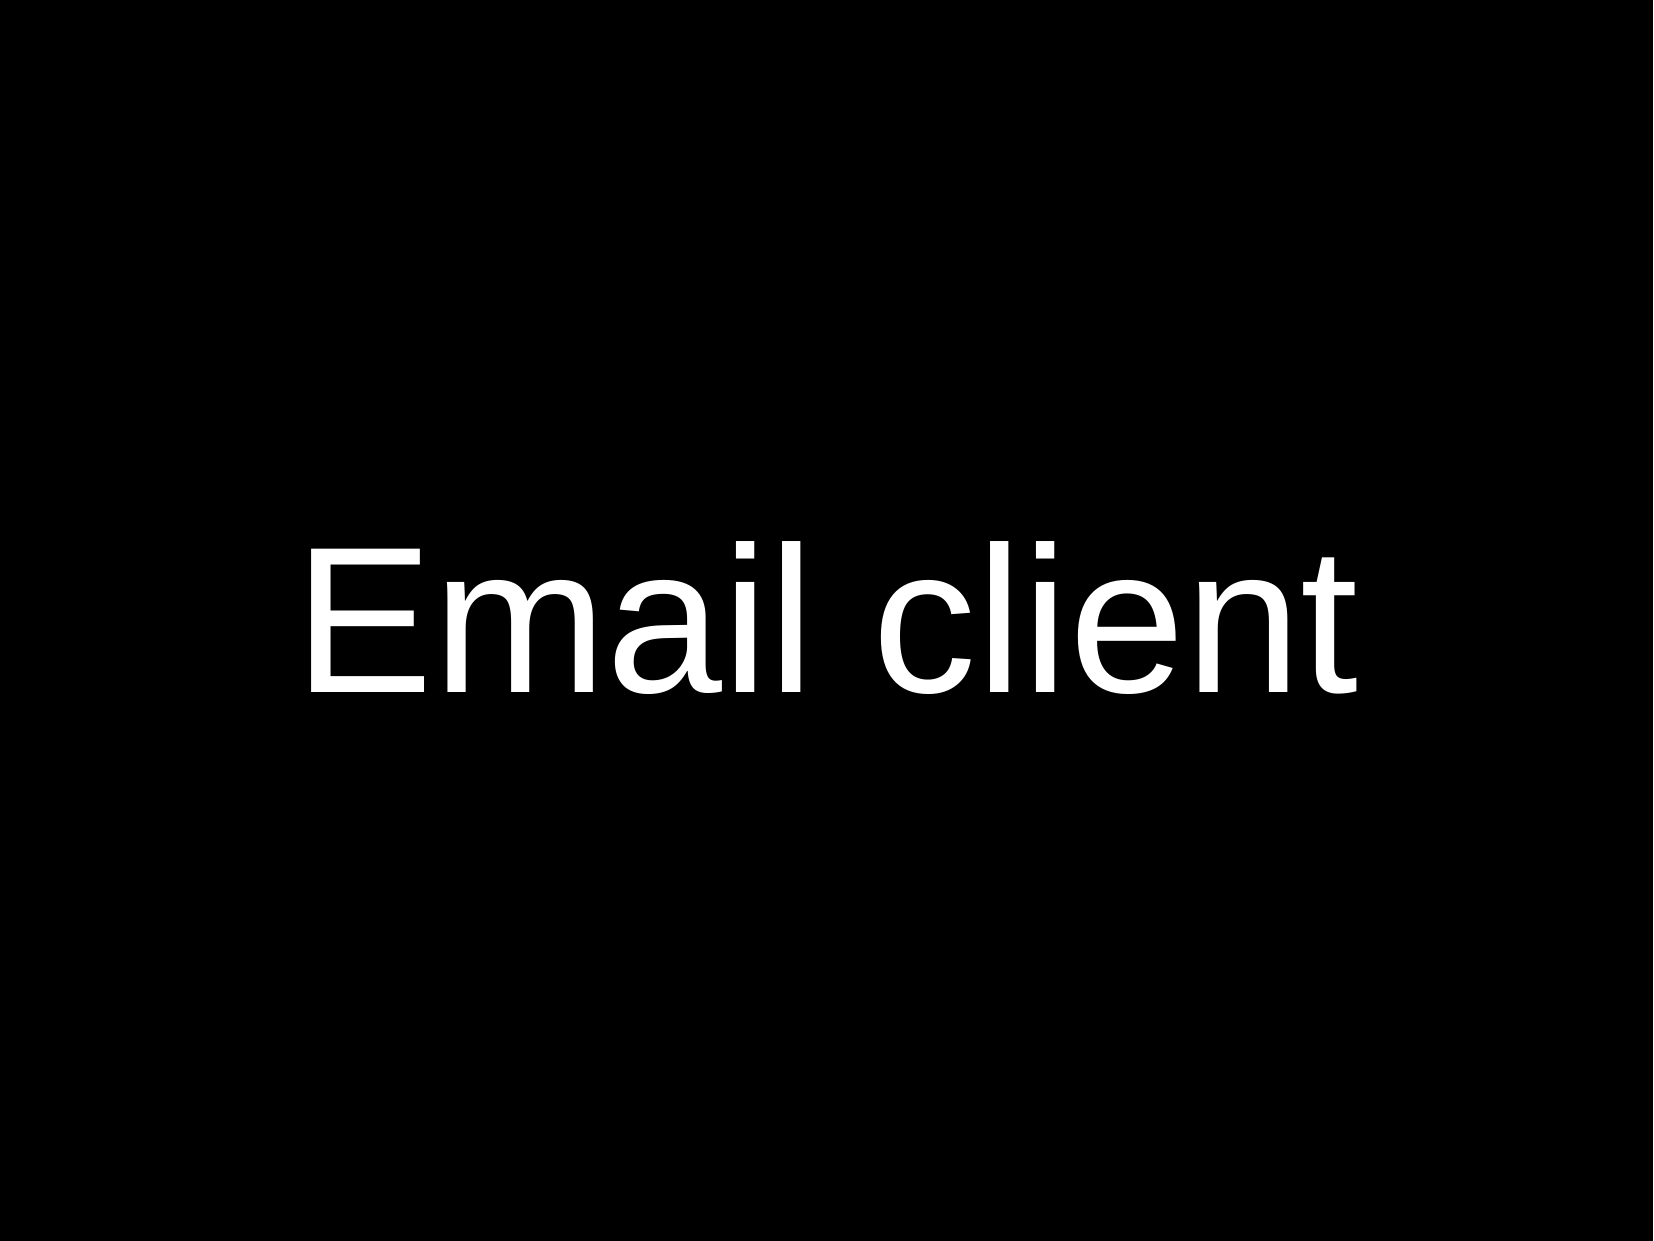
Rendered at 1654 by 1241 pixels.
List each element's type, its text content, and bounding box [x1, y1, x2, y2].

title Email client [82, 101, 1571, 1140]
